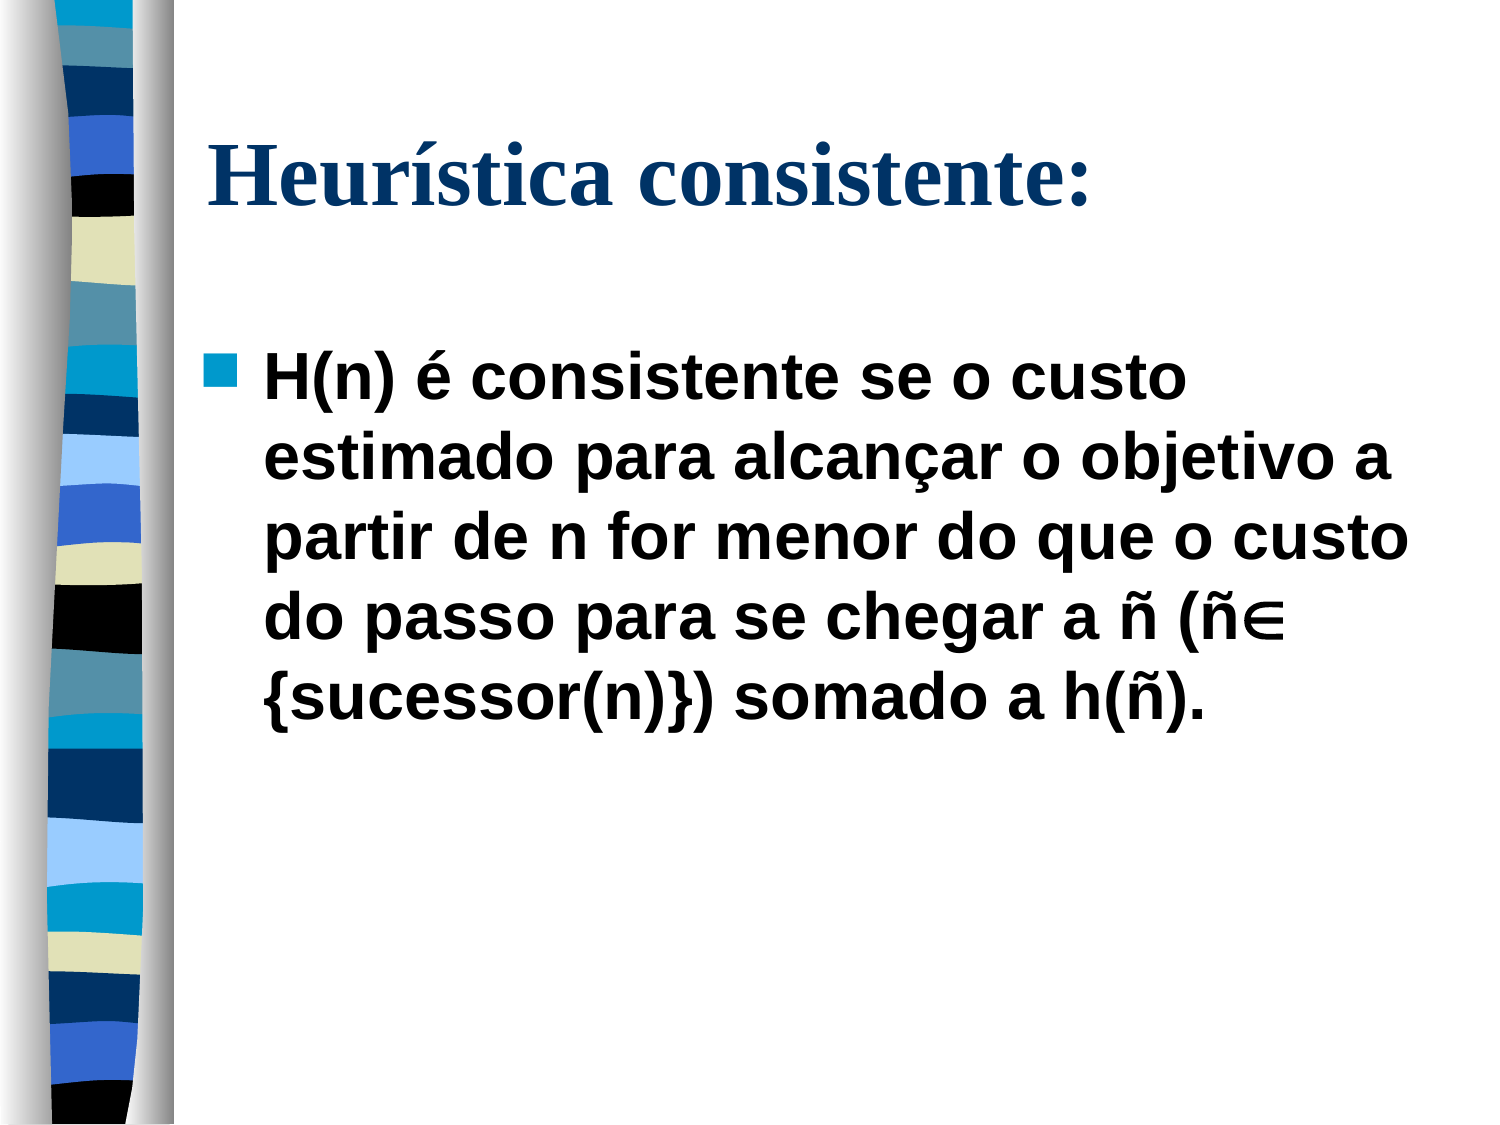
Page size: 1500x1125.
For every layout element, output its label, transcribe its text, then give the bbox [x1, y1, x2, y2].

list H(n) é consistente se o custo estimado para alcançar o objetivo a partir de n for menor do que o custo do passo para se chegar a ñ (ñ {sucessor(n)}) somado a h(ñ). [192, 324, 1468, 1000]
title Heurística consistente: [192, 74, 1468, 263]
